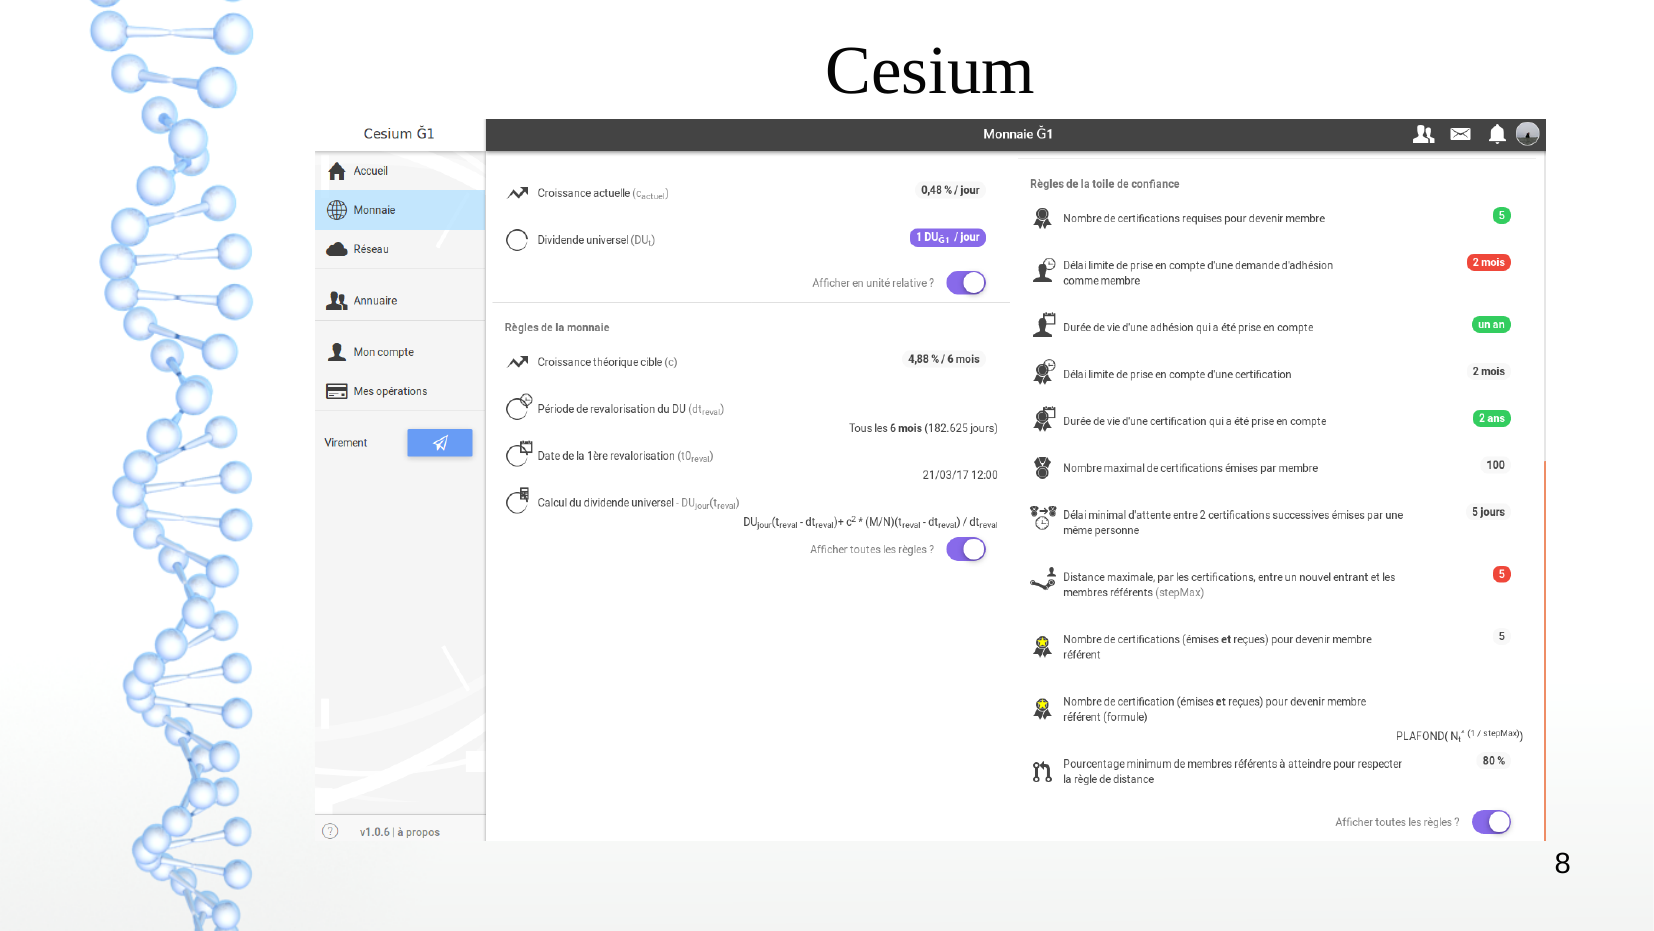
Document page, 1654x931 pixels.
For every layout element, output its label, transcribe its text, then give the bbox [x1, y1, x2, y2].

title Cesium [265, 35, 1595, 106]
picture [0, 0, 1654, 931]
